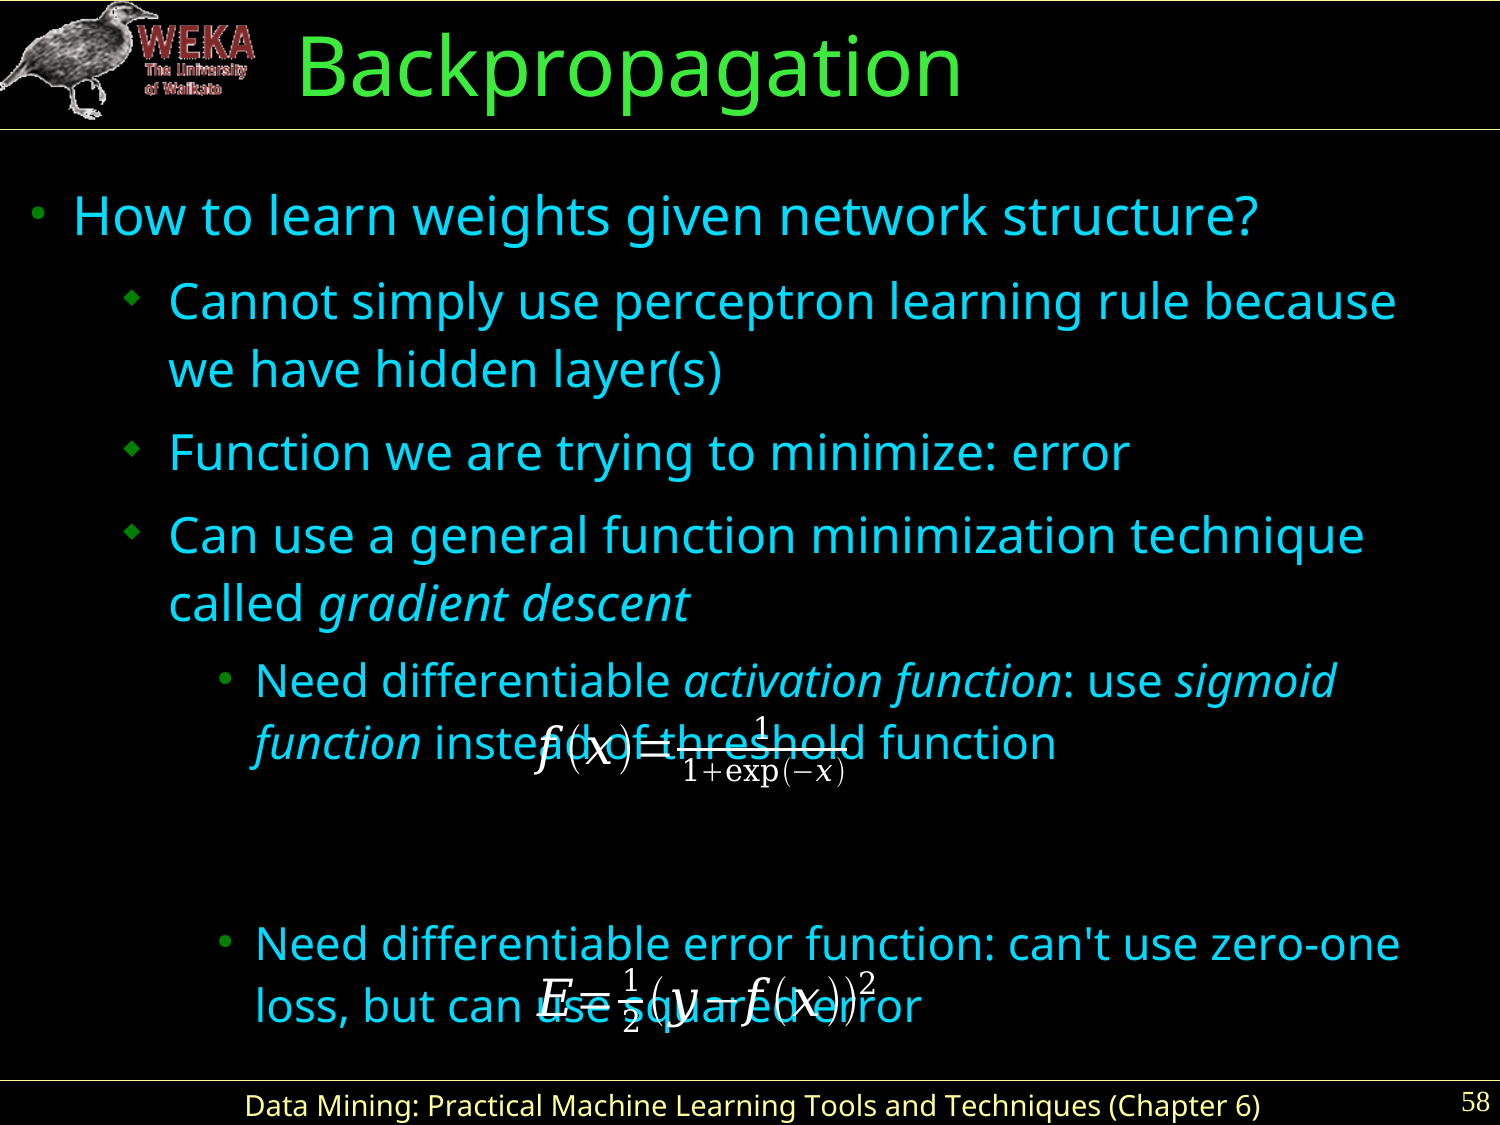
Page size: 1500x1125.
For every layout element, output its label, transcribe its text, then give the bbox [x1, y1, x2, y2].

title Backpropagation [295, 0, 1486, 159]
chart [531, 711, 856, 790]
picture [0, 1, 266, 129]
list How to learn weights given network structure? Cannot simply use perceptron learning rule because we have hidden layer(s) Function we are trying to minimize: error Can use a general function minimization technique called gradient descent Need differentiable activation function: use sigmoid function instead of threshold function Need differentiable error function: can't use zero-one loss, but can use squared error [29, 177, 1477, 1093]
chart [531, 963, 883, 1041]
